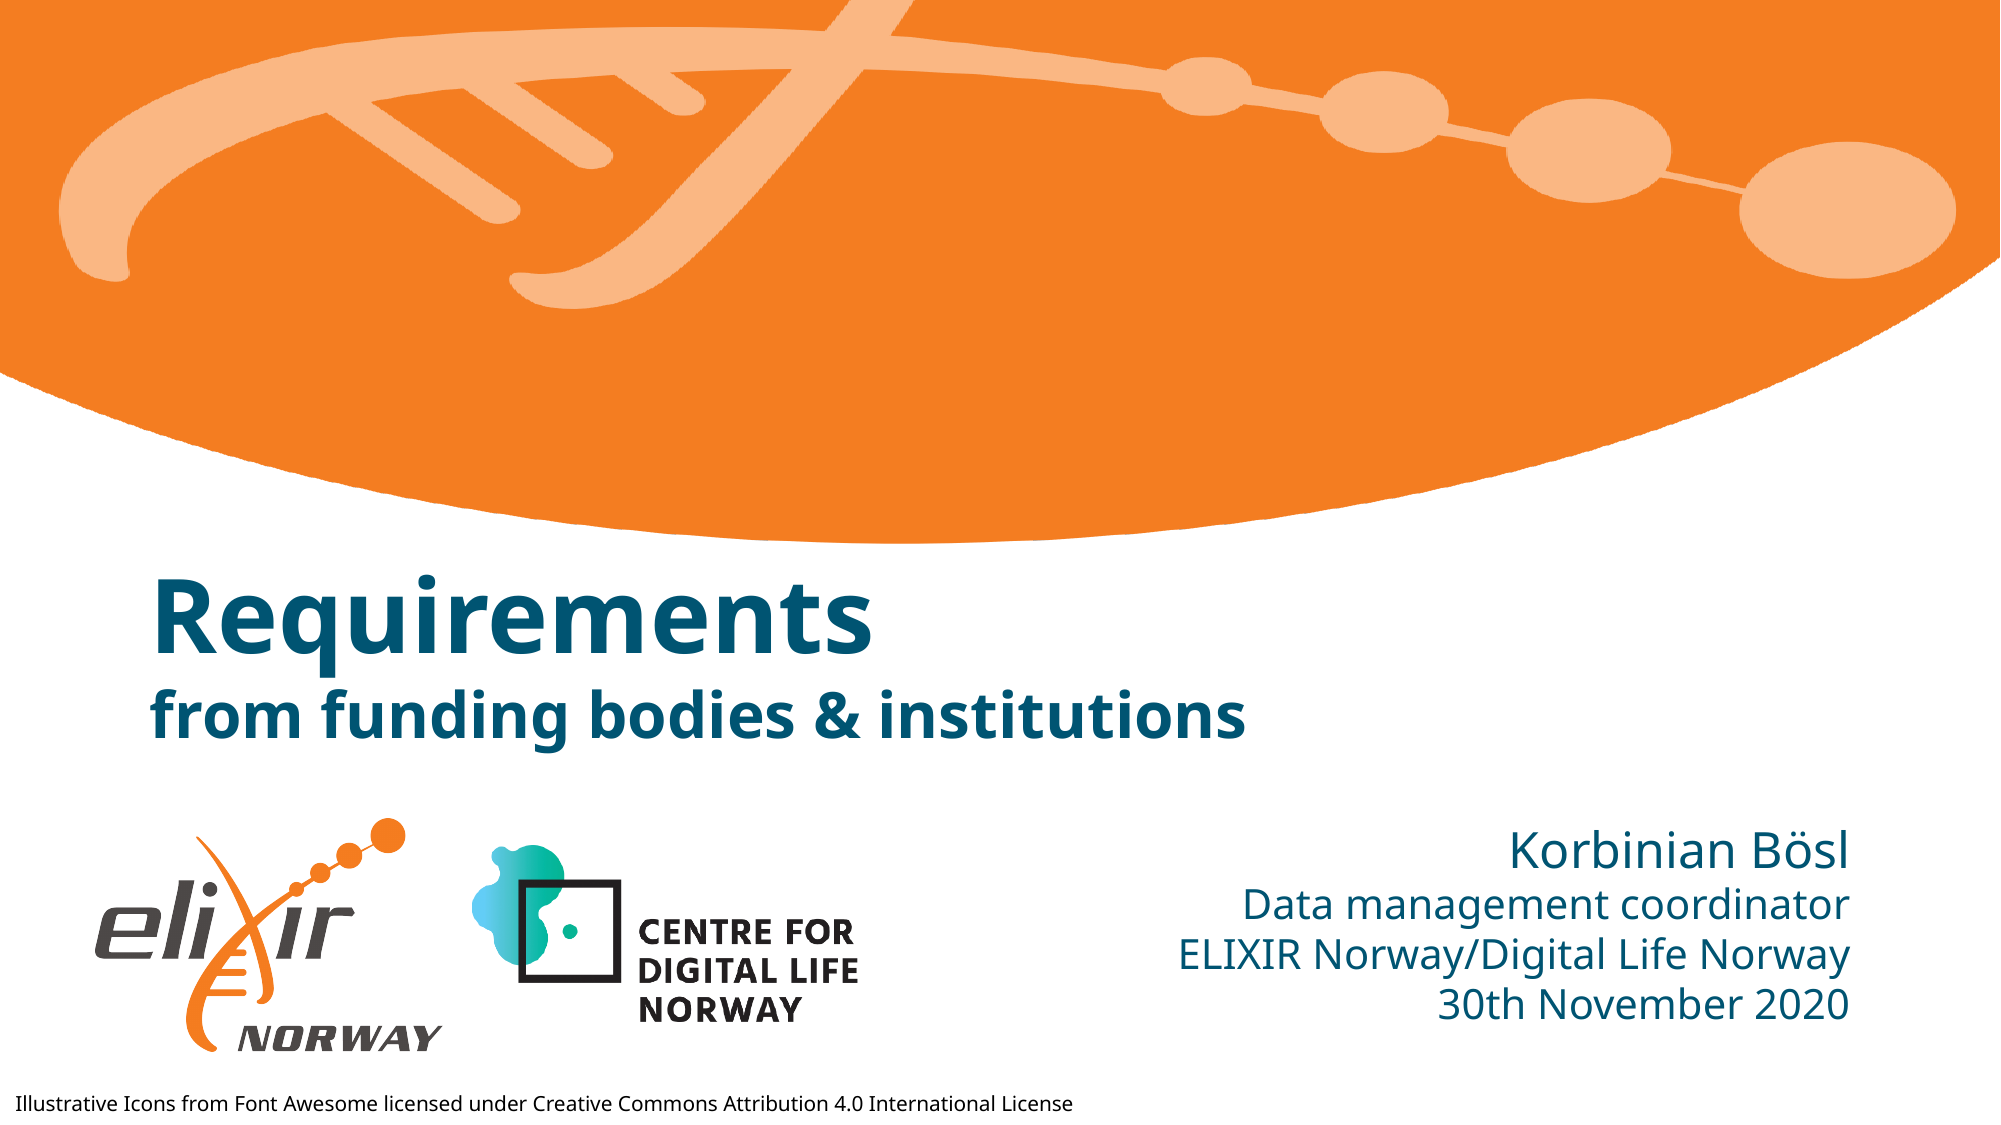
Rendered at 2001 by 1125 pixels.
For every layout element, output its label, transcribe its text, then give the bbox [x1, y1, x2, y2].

title Requirements from funding bodies & institutions [149, 550, 1850, 752]
text_box Illustrative Icons from Font Awesome licensed under Creative Commons Attribution 4.0 International License [0, 1076, 1536, 1125]
picture [472, 845, 863, 1028]
list Korbinian Bösl Data management coordinator ELIXIR Norway/Digital Life Norway 30th November 2020 [1110, 758, 1851, 1015]
picture [95, 818, 443, 1052]
